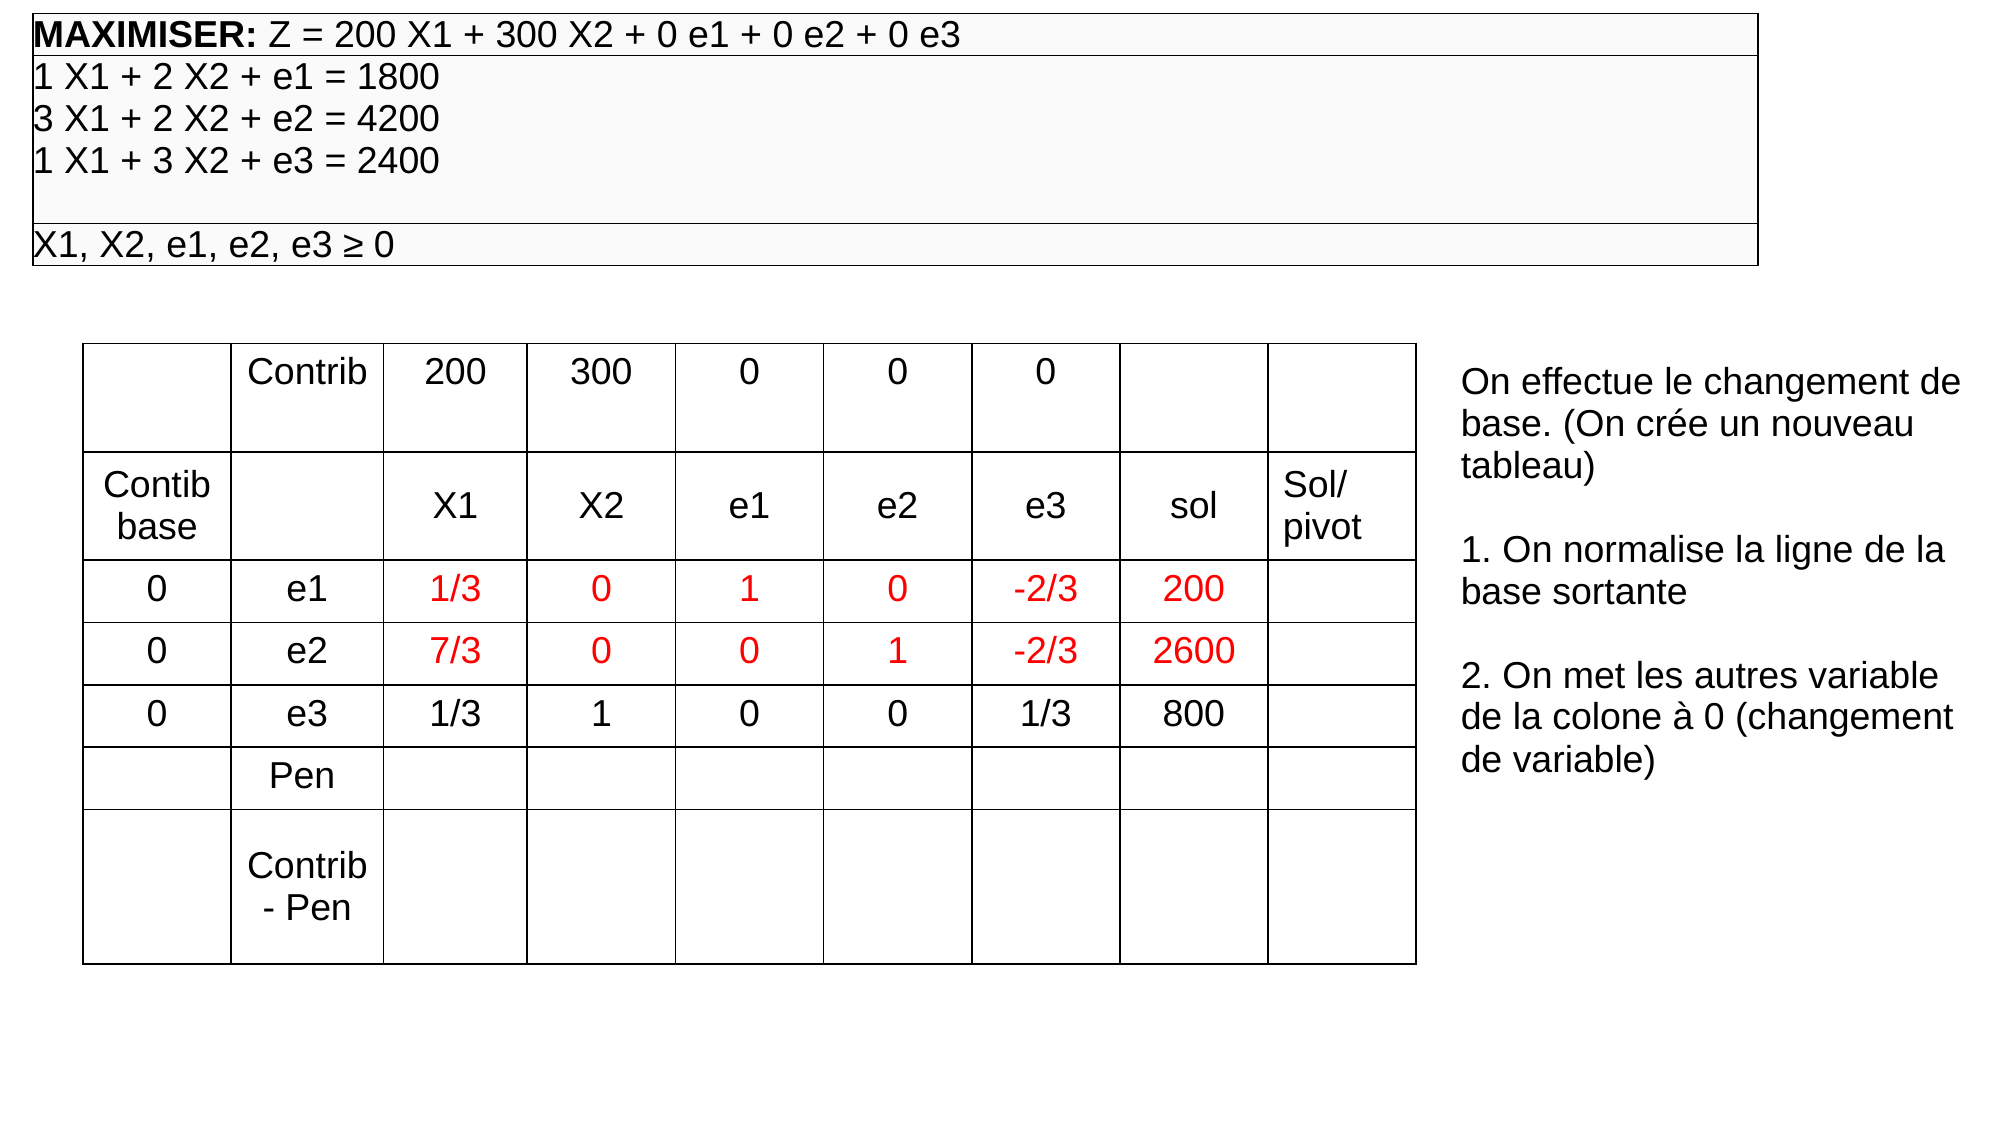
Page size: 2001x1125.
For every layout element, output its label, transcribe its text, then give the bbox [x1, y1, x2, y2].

table_header 0 [973, 344, 1119, 451]
table_cell Contrib - Pen [232, 810, 383, 963]
table_header [84, 344, 230, 451]
text_box On effectue le changement de base. (On crée un nouveau tableau) 1. On normalise la ligne de la base sortante 2. On met les autres variable de la colone à 0 (changement de variable) [1446, 352, 1988, 901]
table_cell [676, 810, 823, 963]
table_cell 1 [528, 686, 675, 746]
table_cell e1 [232, 561, 383, 622]
table_cell X1 [384, 453, 526, 559]
table_cell [973, 810, 1119, 963]
table_cell [84, 810, 230, 963]
table_cell X2 [528, 453, 675, 559]
table_cell 1 [824, 623, 971, 684]
table_cell 0 [84, 686, 230, 746]
table_cell 1/3 [384, 561, 526, 622]
table_header 0 [676, 344, 823, 451]
table_cell 0 [84, 561, 230, 622]
table_cell X1, X2, e1, e2, e3 ≥ 0 [34, 224, 1757, 265]
table_cell [676, 748, 823, 809]
table_header 300 [528, 344, 675, 451]
table_cell 0 [528, 623, 675, 684]
table_cell 0 [676, 623, 823, 684]
table_cell -2/3 [973, 623, 1119, 684]
table_cell [824, 748, 971, 809]
table_cell 0 [528, 561, 675, 622]
table_cell 0 [676, 686, 823, 746]
table_cell -2/3 [973, 561, 1119, 622]
table_cell 1/3 [384, 686, 526, 746]
table_header [1121, 344, 1267, 451]
table_cell 800 [1121, 686, 1267, 746]
table_cell e1 [676, 453, 823, 559]
table_cell Pen [232, 748, 383, 809]
table_cell [232, 453, 383, 559]
table_cell 0 [824, 561, 971, 622]
table_cell 1/3 [973, 686, 1119, 746]
table_cell [384, 748, 526, 809]
table_cell e2 [824, 453, 971, 559]
table_cell [1269, 561, 1415, 622]
table_cell [84, 748, 230, 809]
table_cell 1 [676, 561, 823, 622]
table_cell [1121, 810, 1267, 963]
table_cell [973, 748, 1119, 809]
table_header MAXIMISER: Z = 200 X1 + 300 X2 + 0 e1 + 0 e2 + 0 e3 [34, 14, 1757, 55]
table_cell Sol/pivot [1269, 453, 1415, 559]
table_header Contrib [232, 344, 383, 451]
table_header 200 [384, 344, 526, 451]
table_cell 0 [824, 686, 971, 746]
table_cell Contib base [84, 453, 230, 559]
table_cell 1 X1 + 2 X2 + e1 = 1800 3 X1 + 2 X2 + e2 = 4200 1 X1 + 3 X2 + e3 = 2400 [34, 56, 1757, 223]
table_cell e3 [232, 686, 383, 746]
table_cell [528, 810, 675, 963]
table_header 0 [824, 344, 971, 451]
table_cell [824, 810, 971, 963]
table_cell [1269, 623, 1415, 684]
table_cell [1269, 810, 1415, 963]
table_cell [1269, 748, 1415, 809]
table_cell [528, 748, 675, 809]
table_cell sol [1121, 453, 1267, 559]
table_header [1269, 344, 1415, 451]
table_cell 7/3 [384, 623, 526, 684]
table_cell [1269, 686, 1415, 746]
table_cell e3 [973, 453, 1119, 559]
table_cell 200 [1121, 561, 1267, 622]
table_cell [384, 810, 526, 963]
table_cell 0 [84, 623, 230, 684]
table_cell [1121, 748, 1267, 809]
table_cell 2600 [1121, 623, 1267, 684]
table_cell e2 [232, 623, 383, 684]
